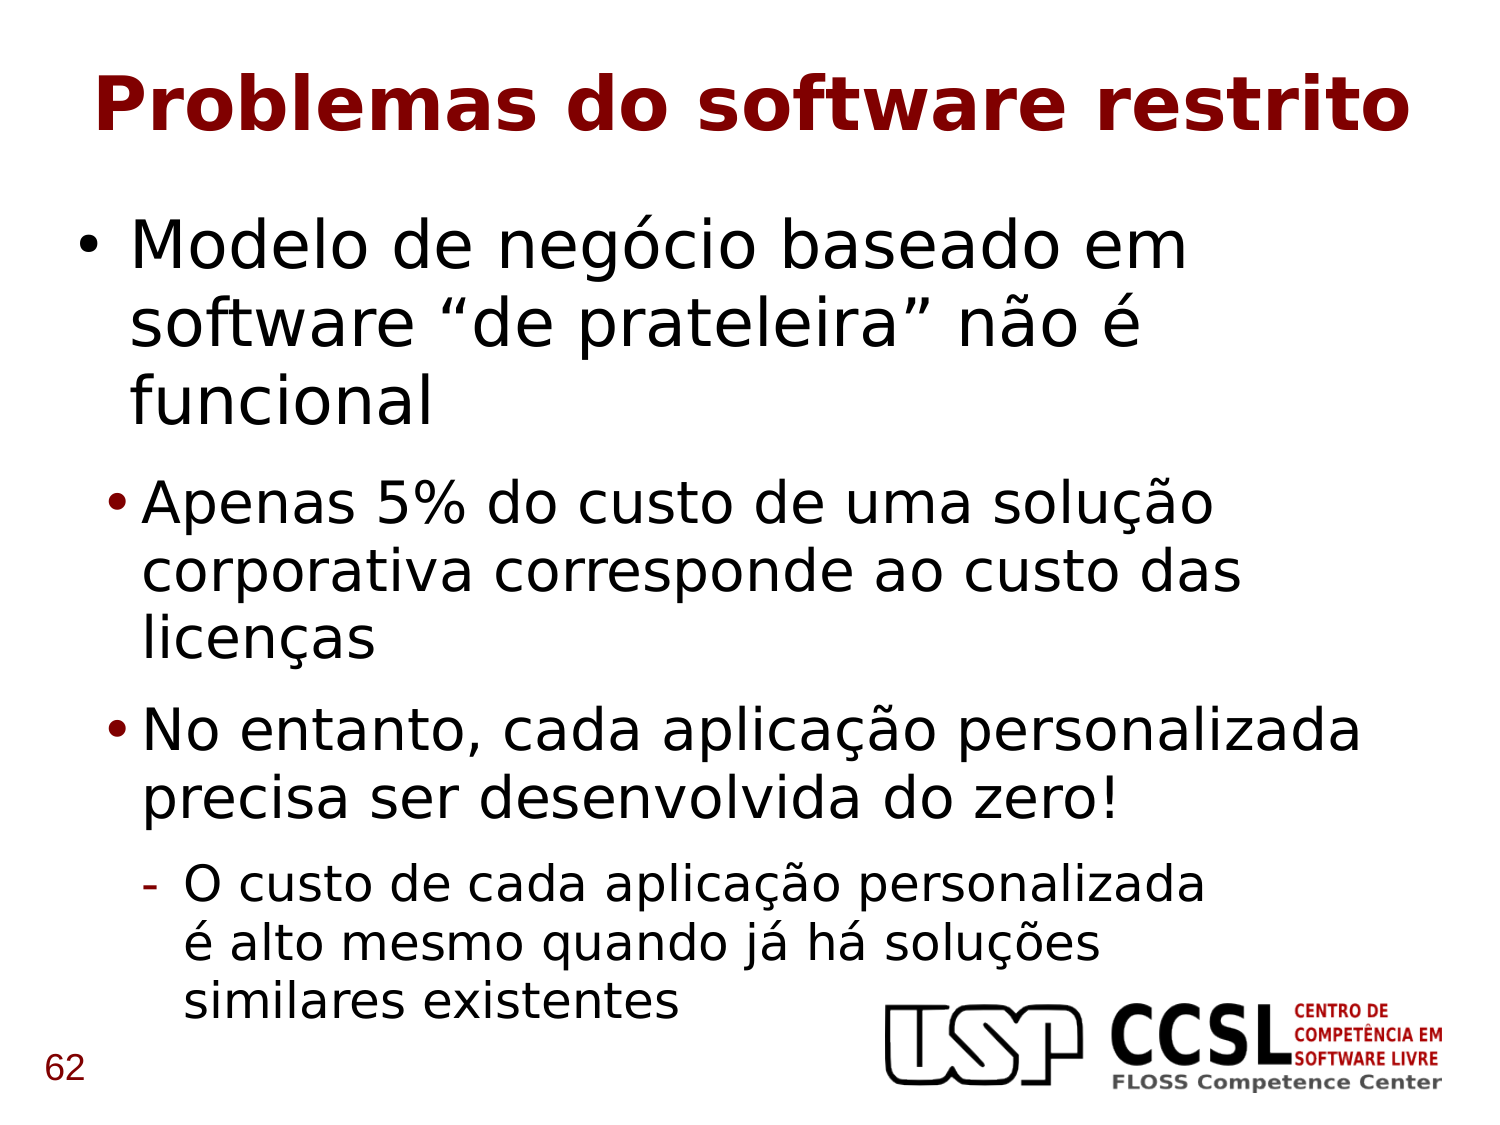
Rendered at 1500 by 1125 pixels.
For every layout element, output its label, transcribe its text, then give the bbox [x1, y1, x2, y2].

picture [885, 1031, 1442, 1093]
list Modelo de negócio baseado em software “de prateleira” não é funcional Apenas 5% do custo de uma solução corporativa corresponde ao custo das licenças No entanto, cada aplicação personalizada precisa ser desenvolvida do zero! O custo de cada aplicação personalizada é alto mesmo quando já há soluções similares existentes [59, 206, 1447, 1031]
title Problemas do software restrito [59, 29, 1447, 180]
